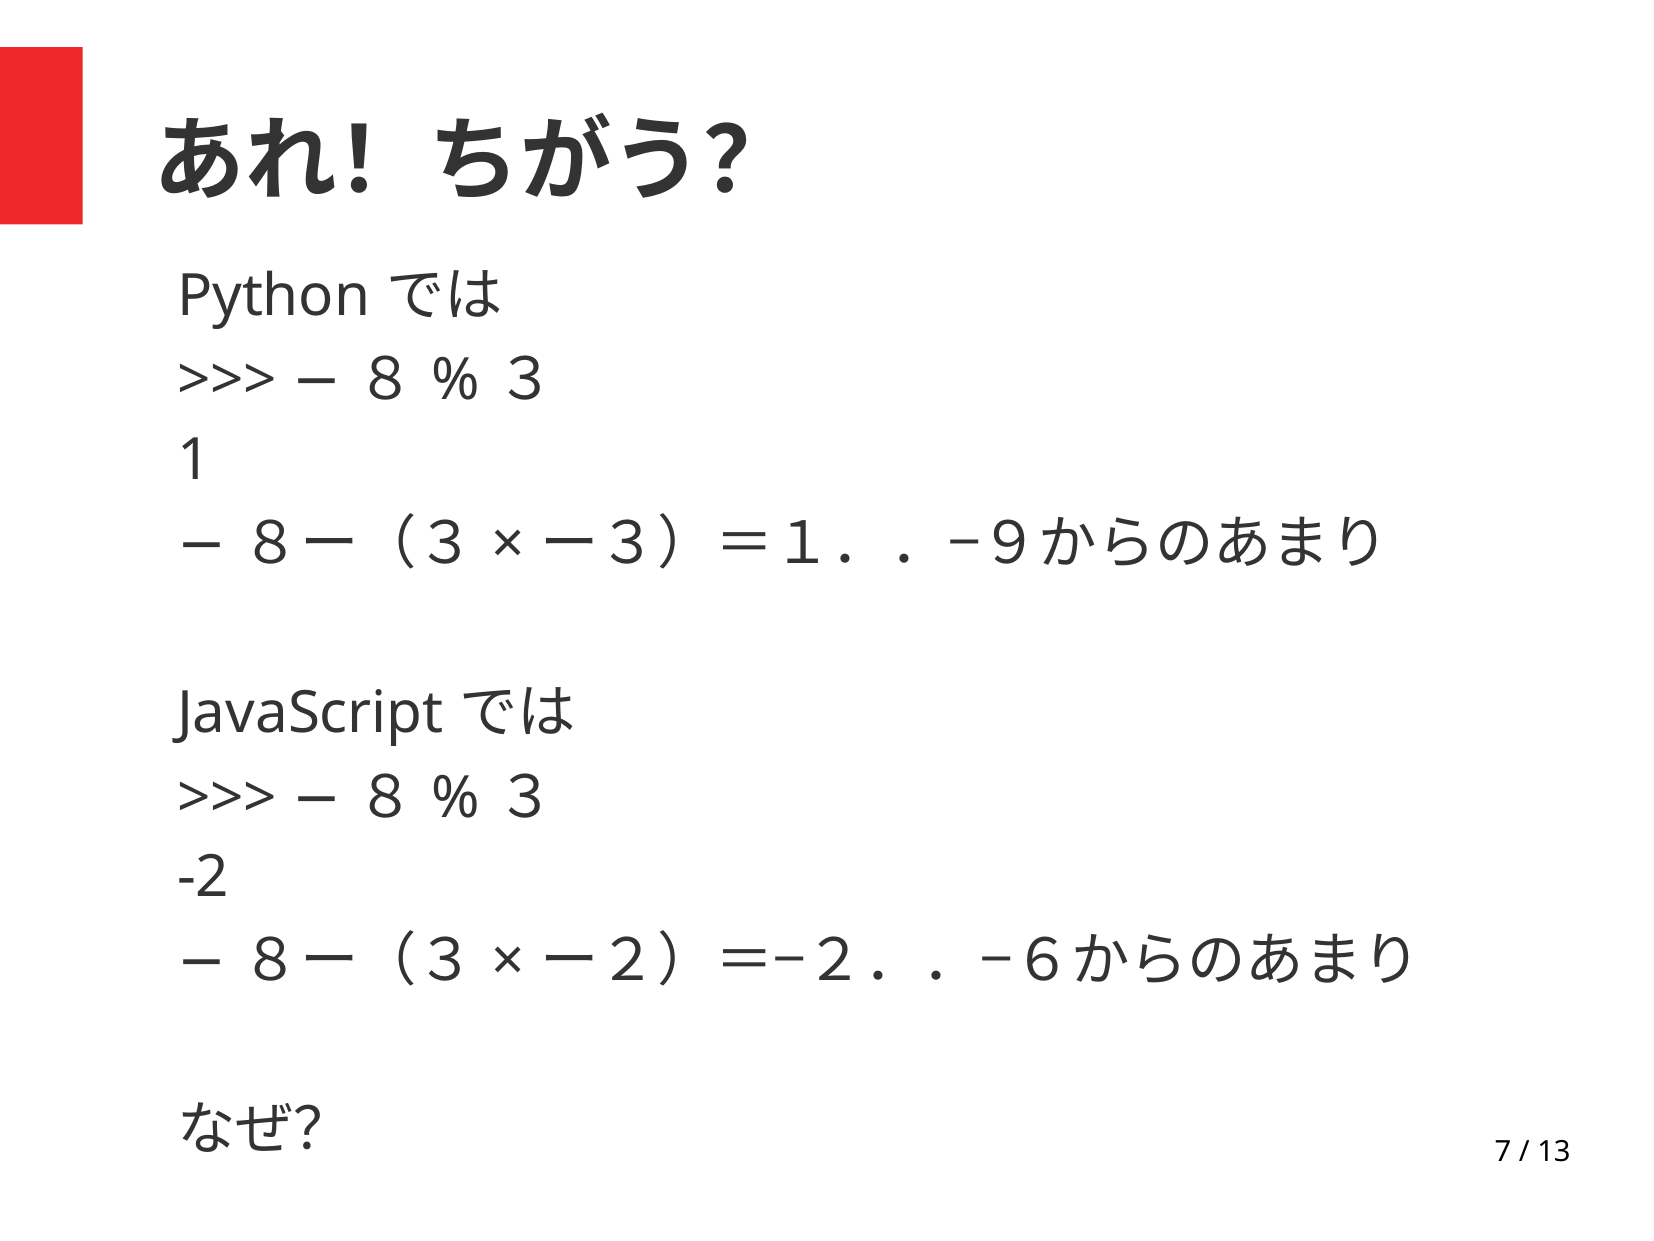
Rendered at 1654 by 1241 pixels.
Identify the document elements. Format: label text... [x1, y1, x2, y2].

list Pythonでは >>> −８%３ 1 −８ー（３×ー３）＝１．．−９からのあまり JavaScriptでは >>> −８%３ -2 −８ー（３×ー２）＝−２．．−６からのあまり なぜ？ [106, 248, 1524, 1158]
title あれ！ちがう？ [118, 49, 1571, 257]
